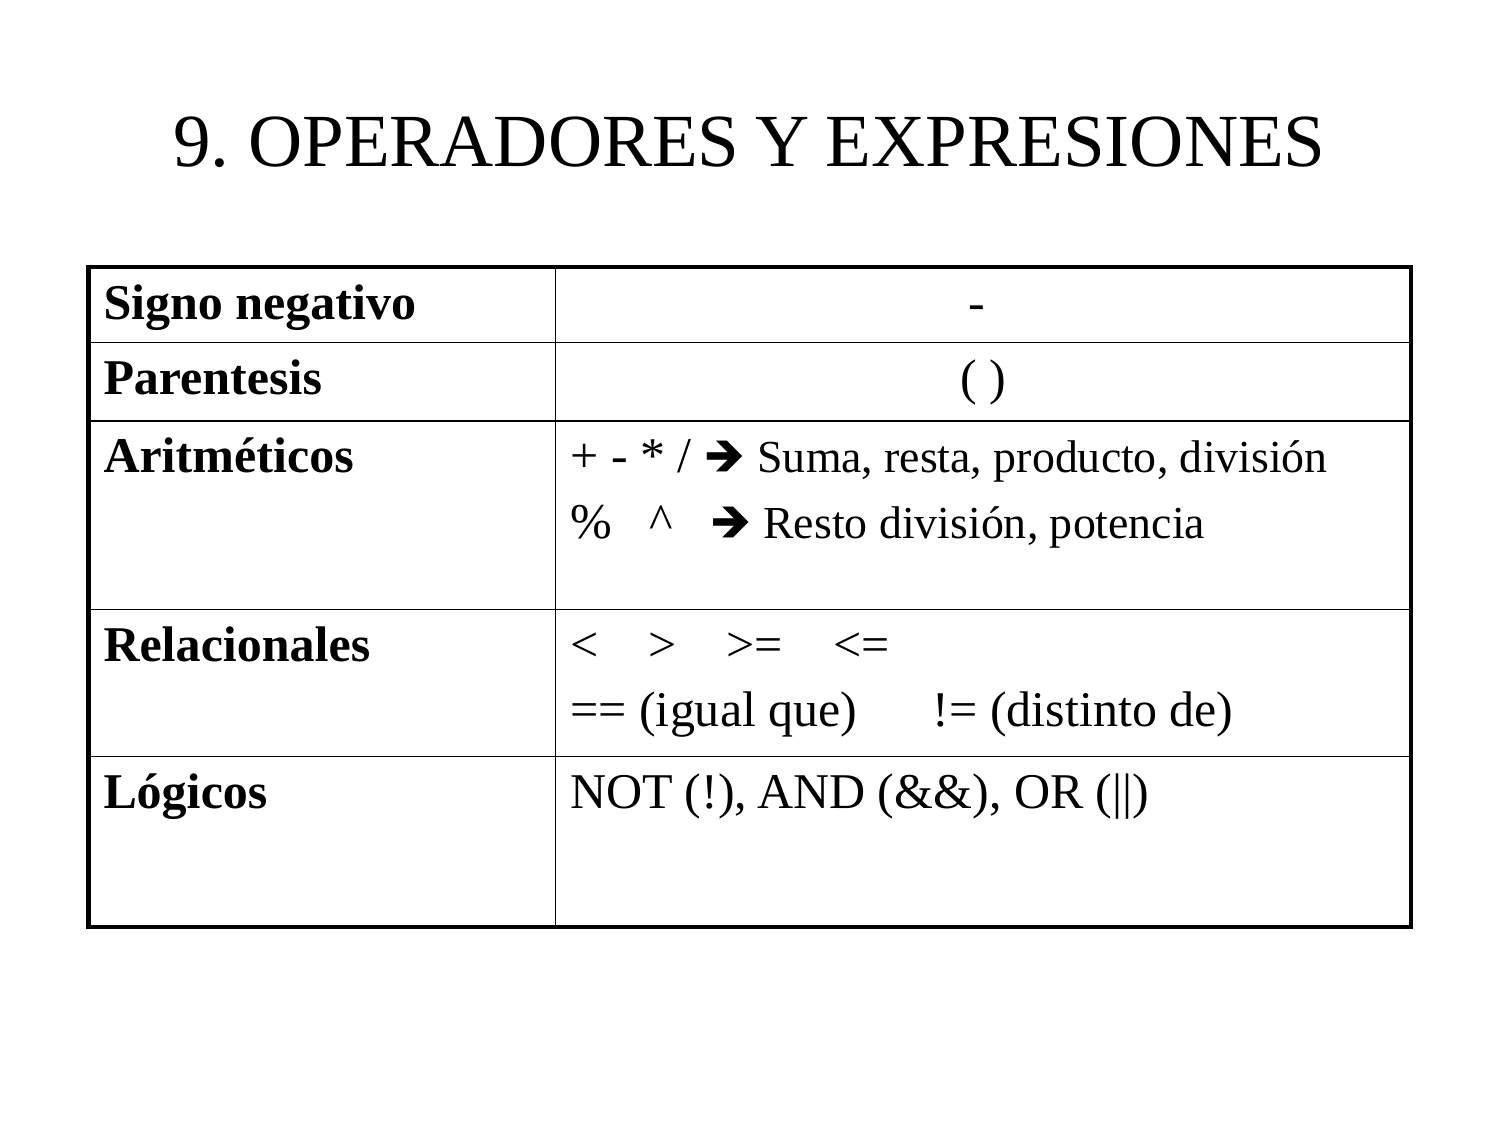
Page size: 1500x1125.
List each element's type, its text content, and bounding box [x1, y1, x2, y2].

table_cell Aritméticos [91, 422, 555, 609]
table_header Signo negativo [91, 269, 555, 342]
table_cell Relacionales [91, 610, 555, 756]
table_cell < > >= <= == (igual que) != (distinto de) [556, 610, 1409, 756]
table_cell ( ) [556, 343, 1409, 420]
table_cell Parentesis [91, 343, 555, 420]
table_header - [556, 269, 1409, 342]
table_cell + - * / 🡺 Suma, resta, producto, división % ^ 🡺 Resto división, potencia [556, 422, 1409, 609]
table_cell NOT (!), AND (&&), OR (||) [556, 757, 1409, 925]
table_cell Lógicos [91, 757, 555, 925]
title 9. OPERADORES Y EXPRESIONES [112, 42, 1388, 231]
